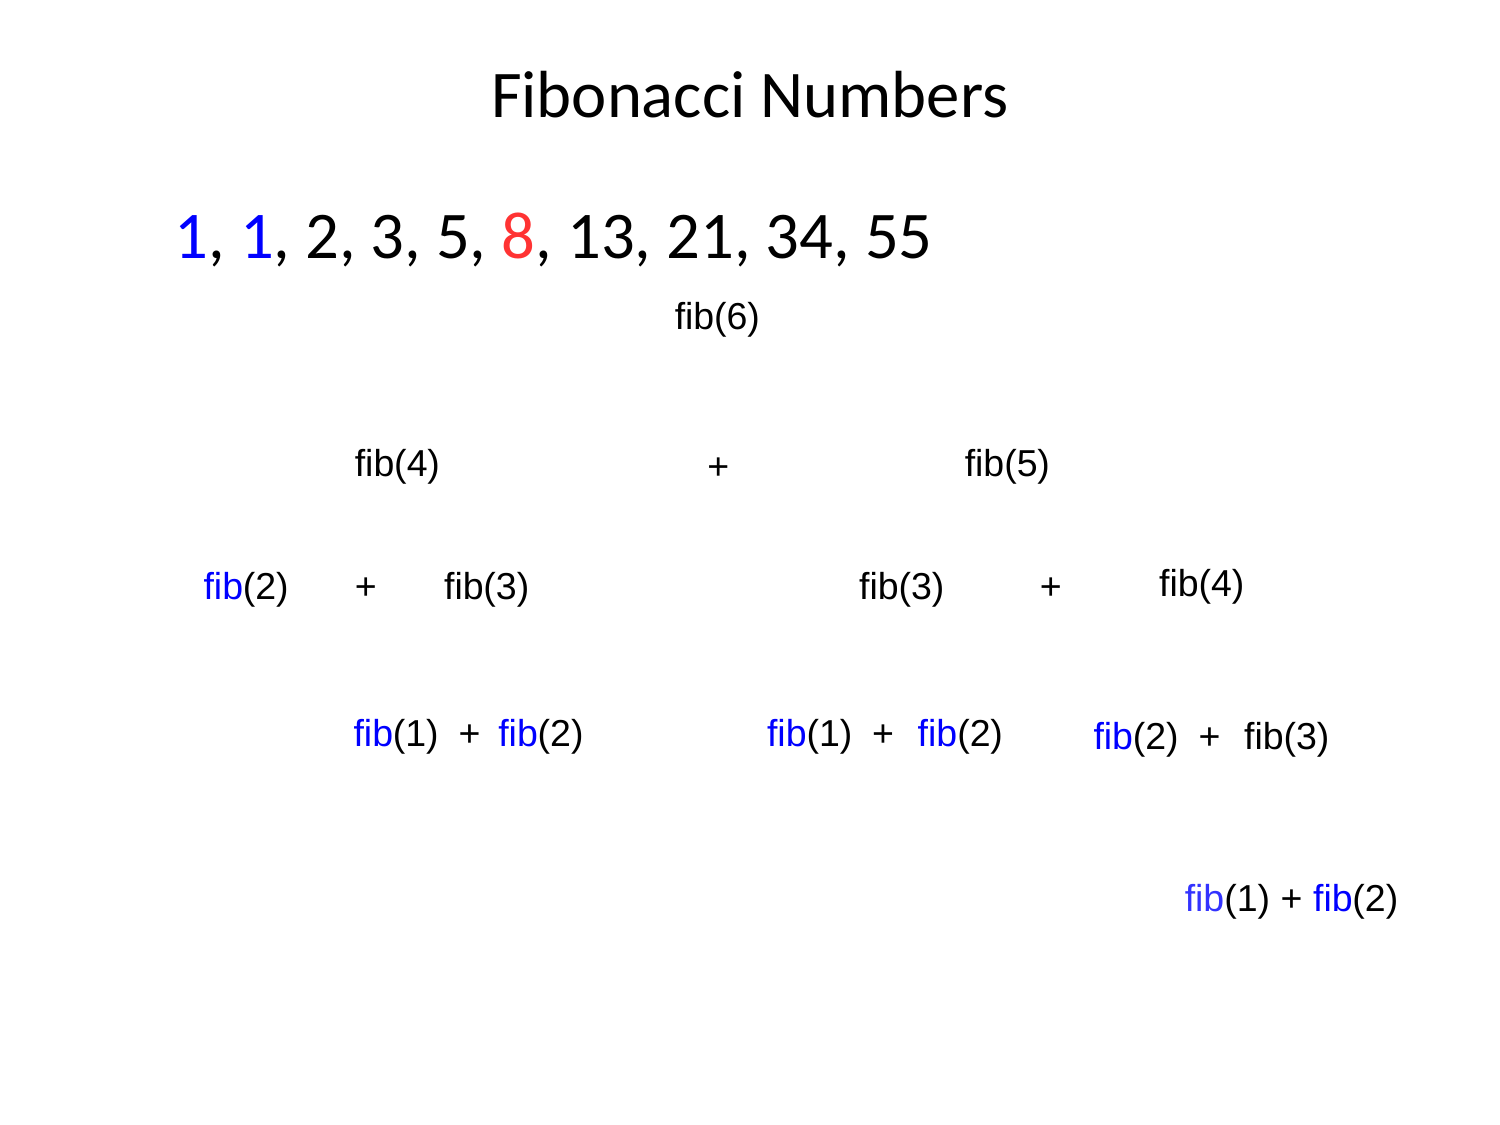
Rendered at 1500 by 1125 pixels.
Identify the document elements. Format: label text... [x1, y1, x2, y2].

text_box fib(3) [1230, 708, 1366, 766]
text_box fib(2) [904, 705, 1039, 762]
text_box fib(6) [660, 288, 796, 346]
list 1, 1, 2, 3, 5, 8, 13, 21, 34, 55 [75, 184, 1425, 927]
text_box + [857, 705, 904, 762]
text_box fib(4) [340, 435, 476, 492]
text_box + [692, 438, 739, 496]
text_box fib(3) [429, 558, 566, 616]
text_box + [1183, 708, 1230, 766]
text_box fib(1) [752, 705, 857, 762]
text_box fib(3) [844, 558, 980, 616]
text_box fib(5) [949, 435, 1086, 492]
text_box + [340, 558, 386, 616]
title Fibonacci Numbers [75, 0, 1425, 184]
text_box fib(1) [338, 705, 443, 762]
text_box fib(2) [490, 705, 620, 762]
text_box fib(2) [1078, 708, 1183, 766]
text_box + [443, 705, 490, 762]
text_box fib(2) [188, 558, 325, 616]
text_box fib(4) [1144, 554, 1280, 612]
text_box + [1024, 558, 1071, 616]
text_box fib(1) + fib(2) [1170, 870, 1440, 961]
